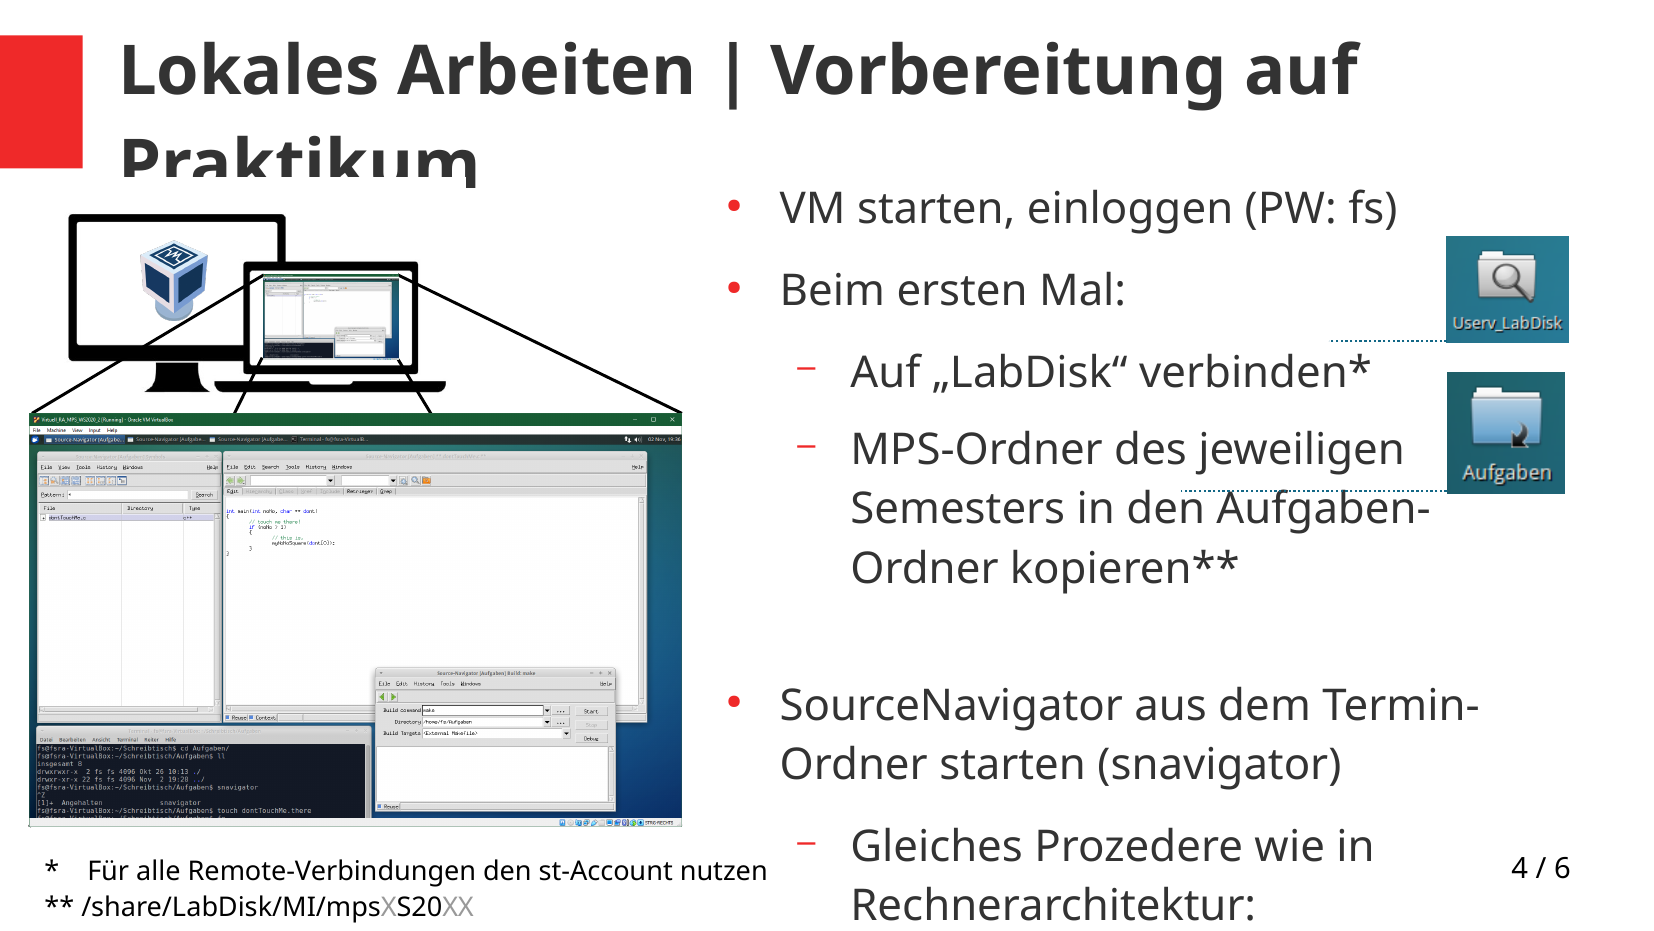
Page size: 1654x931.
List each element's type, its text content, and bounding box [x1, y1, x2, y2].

list VM starten, einloggen (PW: fs) Beim ersten Mal: Auf „LabDisk“ verbinden* MPS-Ordner des jeweiligen Semesters in den Aufgaben- Ordner kopieren** SourceNavigator aus dem Termin-Ordner starten (snavigator) Gleiches Prozedere wie in Rechnerarchitektur: Tools → Build → Start Tools → Build → Debug (Target: Simulator) [708, 177, 1625, 806]
picture [29, 177, 682, 827]
text_box * Für alle Remote-Verbindungen den st-Account nutzen ** /share/LabDisk/MI/mpsXS20XX [29, 844, 827, 913]
picture [1447, 372, 1565, 494]
picture [1446, 236, 1569, 343]
title Lokales Arbeiten | Vorbereitung auf Praktikum [118, 37, 1654, 193]
